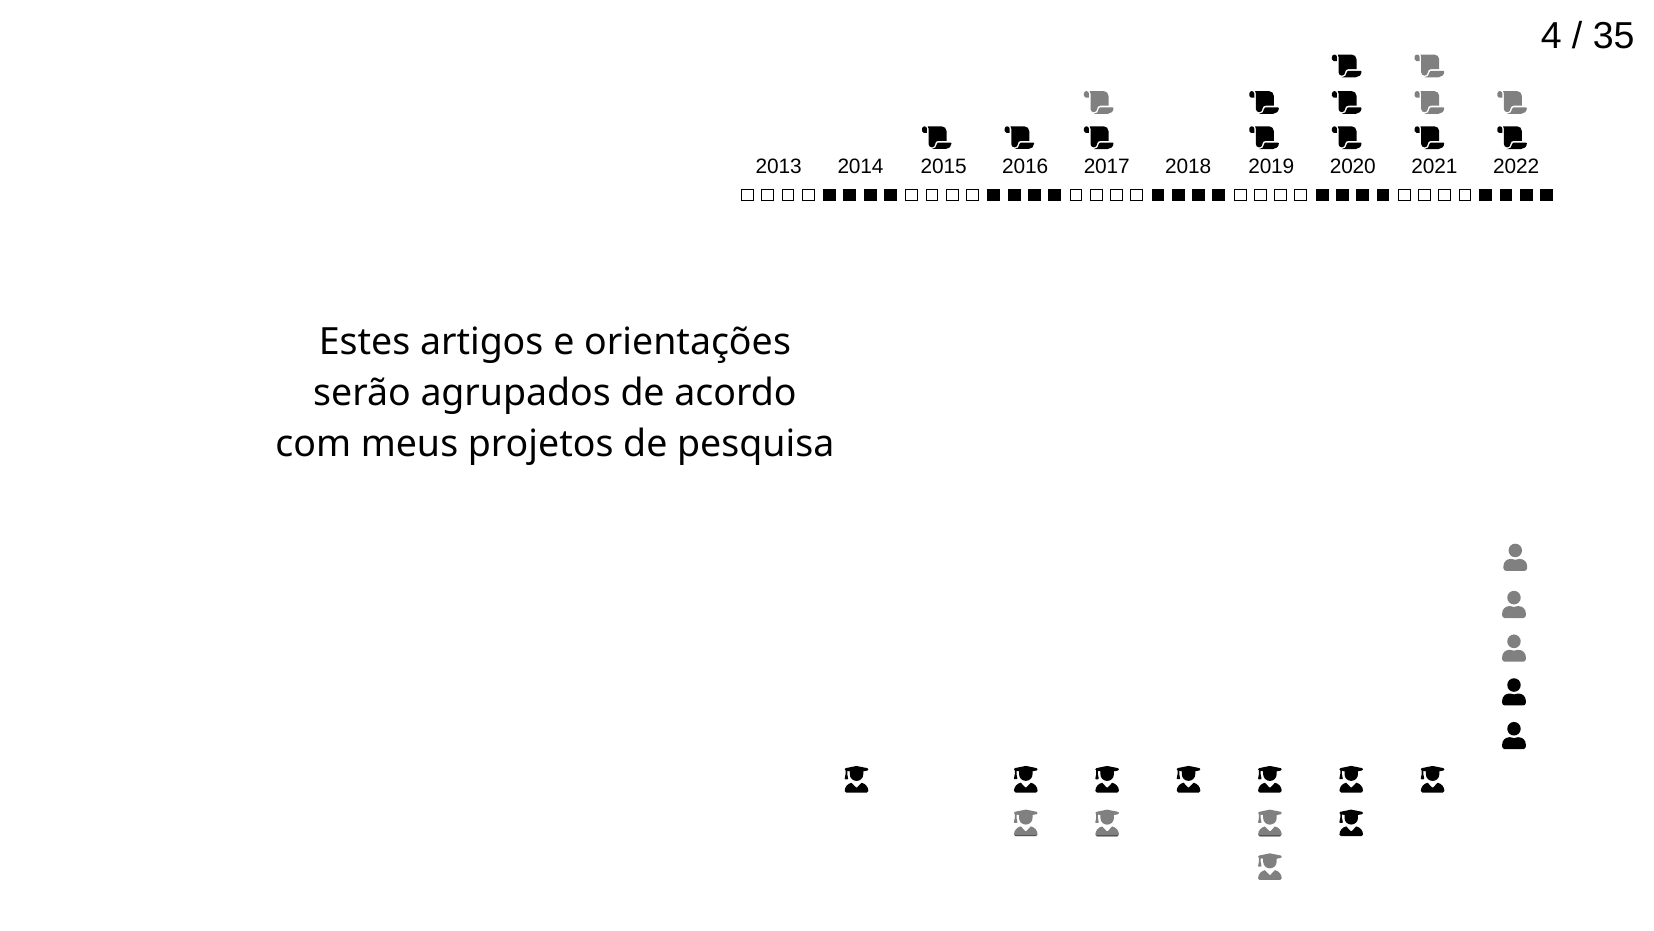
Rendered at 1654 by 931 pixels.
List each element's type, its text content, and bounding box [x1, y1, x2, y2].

text_box [1479, 189, 1492, 201]
text_box <number> / 35 [1375, 0, 1654, 71]
text_box [1048, 189, 1061, 201]
picture [1331, 89, 1362, 116]
text_box [1254, 189, 1267, 201]
text_box [1316, 189, 1329, 201]
text_box [1377, 189, 1389, 201]
text_box 2015 [905, 147, 982, 186]
text_box [823, 189, 836, 201]
picture [1339, 809, 1364, 837]
text_box [1501, 634, 1528, 663]
text_box [946, 189, 959, 201]
text_box [1274, 189, 1287, 201]
text_box [1502, 542, 1529, 572]
picture [1331, 52, 1362, 79]
text_box [1356, 189, 1369, 201]
picture [922, 124, 952, 151]
text_box [1496, 83, 1529, 119]
text_box [1234, 189, 1247, 201]
text_box [1459, 189, 1471, 201]
text_box [1520, 189, 1533, 201]
text_box 2013 [740, 147, 817, 186]
text_box 2016 [987, 147, 1064, 186]
text_box [1090, 189, 1103, 201]
picture [1249, 89, 1279, 116]
picture [844, 766, 869, 793]
text_box [1501, 590, 1528, 619]
text_box 2014 [822, 147, 899, 186]
text_box [1212, 189, 1225, 201]
text_box [1257, 806, 1284, 836]
text_box [1070, 189, 1082, 201]
text_box [926, 189, 938, 201]
text_box [1110, 189, 1123, 201]
picture [1083, 124, 1114, 151]
text_box [761, 189, 774, 201]
text_box [1500, 189, 1512, 201]
text_box 2019 [1233, 147, 1310, 186]
picture [1249, 124, 1279, 151]
picture [1176, 765, 1201, 793]
picture [1502, 721, 1526, 750]
text_box Estes artigos e orientações serão agrupados de acordo com meus projetos de pesquisa [259, 307, 851, 570]
text_box [843, 189, 856, 201]
picture [1414, 124, 1445, 151]
text_box [1413, 46, 1446, 82]
text_box [741, 189, 754, 201]
text_box [1192, 189, 1205, 201]
text_box [1172, 189, 1185, 201]
text_box [1418, 189, 1431, 201]
picture [1013, 765, 1038, 793]
text_box [1008, 189, 1021, 201]
text_box [1152, 189, 1164, 201]
text_box [1028, 189, 1041, 201]
text_box 2022 [1478, 147, 1555, 186]
picture [1004, 124, 1035, 151]
text_box [1257, 851, 1284, 880]
text_box [1438, 189, 1451, 201]
text_box 2018 [1150, 147, 1227, 186]
picture [1339, 765, 1364, 793]
text_box 2017 [1068, 147, 1145, 186]
text_box [1083, 83, 1115, 119]
text_box [884, 189, 897, 201]
text_box [1398, 189, 1411, 201]
text_box 2021 [1396, 147, 1473, 186]
text_box [1294, 189, 1307, 201]
text_box [905, 189, 918, 201]
text_box [987, 189, 1000, 201]
text_box [966, 189, 979, 201]
text_box [1336, 189, 1349, 201]
picture [1095, 766, 1119, 793]
picture [1497, 124, 1527, 151]
text_box [782, 189, 794, 201]
picture [1258, 766, 1282, 793]
text_box [1013, 806, 1040, 836]
text_box [1413, 83, 1446, 119]
picture [1420, 766, 1445, 793]
text_box [802, 189, 815, 201]
text_box 2020 [1315, 147, 1391, 186]
text_box [1540, 189, 1553, 201]
text_box [1093, 806, 1120, 836]
text_box [864, 189, 877, 201]
text_box [1130, 189, 1143, 201]
picture [1502, 678, 1526, 706]
picture [1331, 124, 1362, 151]
